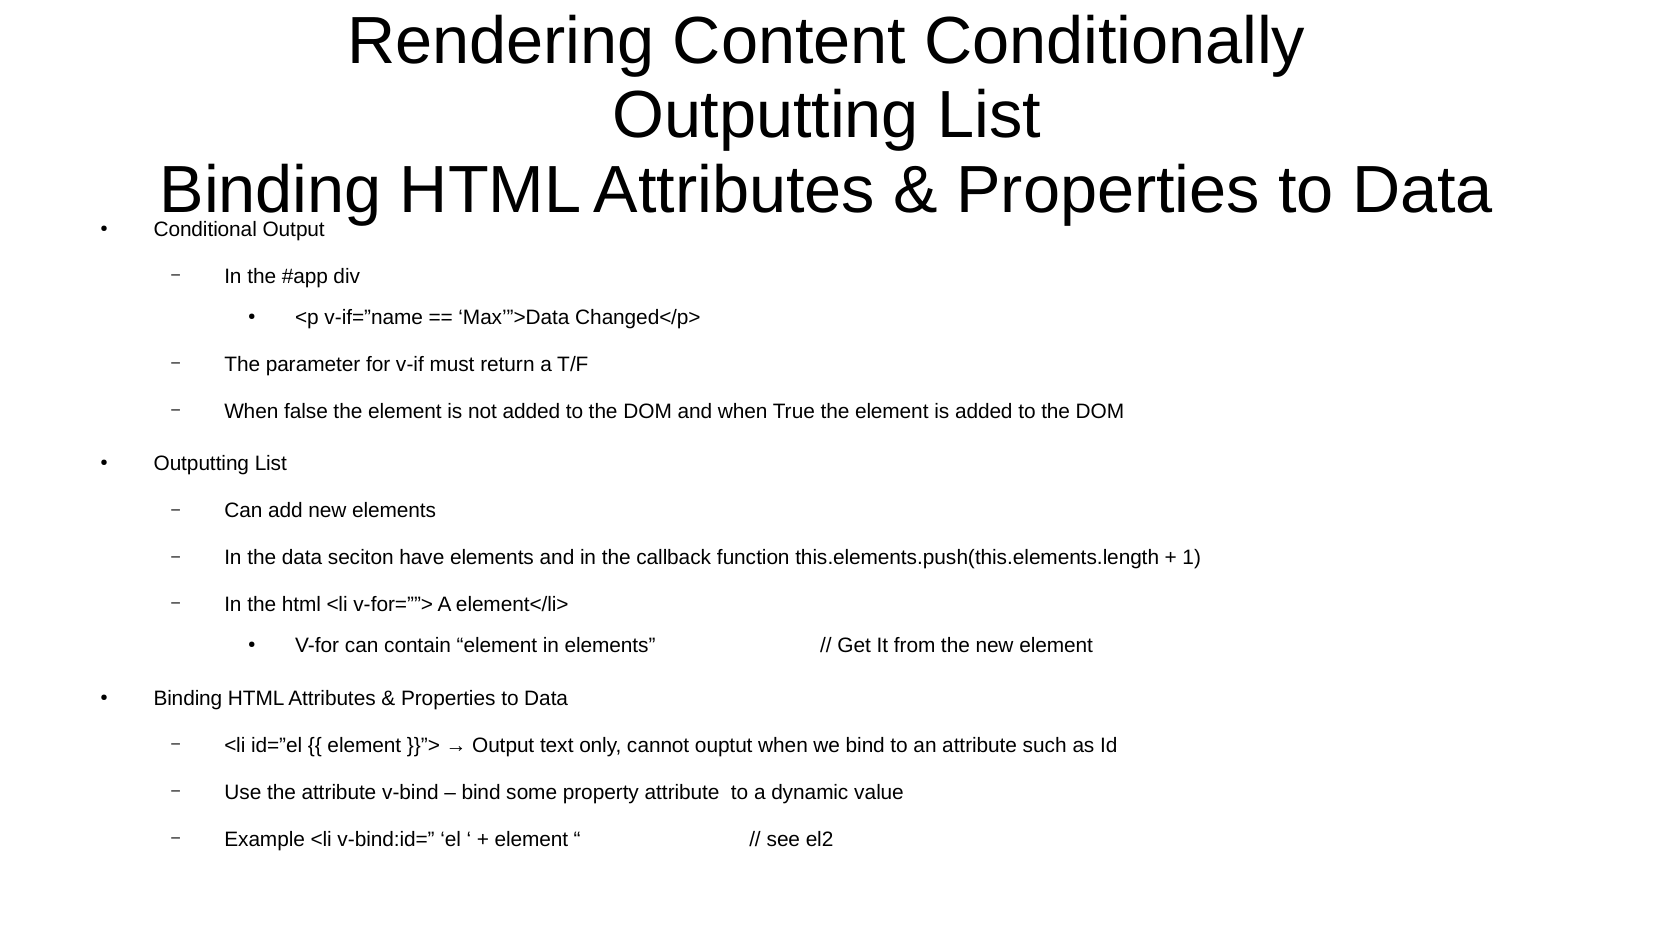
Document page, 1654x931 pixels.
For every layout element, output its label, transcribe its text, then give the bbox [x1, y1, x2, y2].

title Rendering Content Conditionally Outputting List Binding HTML Attributes & Properties to Data [82, 20, 1571, 209]
list Conditional Output In the #app div <p v-if=”name == ‘Max’”>Data Changed</p> The parameter for v-if must return a T/F When false the element is not added to the DOM and when True the element is added to the DOM Outputting List Can add new elements In the data seciton have elements and in the callback function this.elements.push(this.elements.length + 1) In the html <li v-for=””> A element</li> V-for can contain “element in elements” // Get It from the new element Binding HTML Attributes & Properties to Data <li id=”el {{ element }}”> → Output text only, cannot ouptut when we bind to an attribute such as Id Use the attribute v-bind – bind some property attribute to a dynamic value Example <li v-bind:id=” ‘el ‘ + element “ // see el2 [82, 217, 1576, 901]
